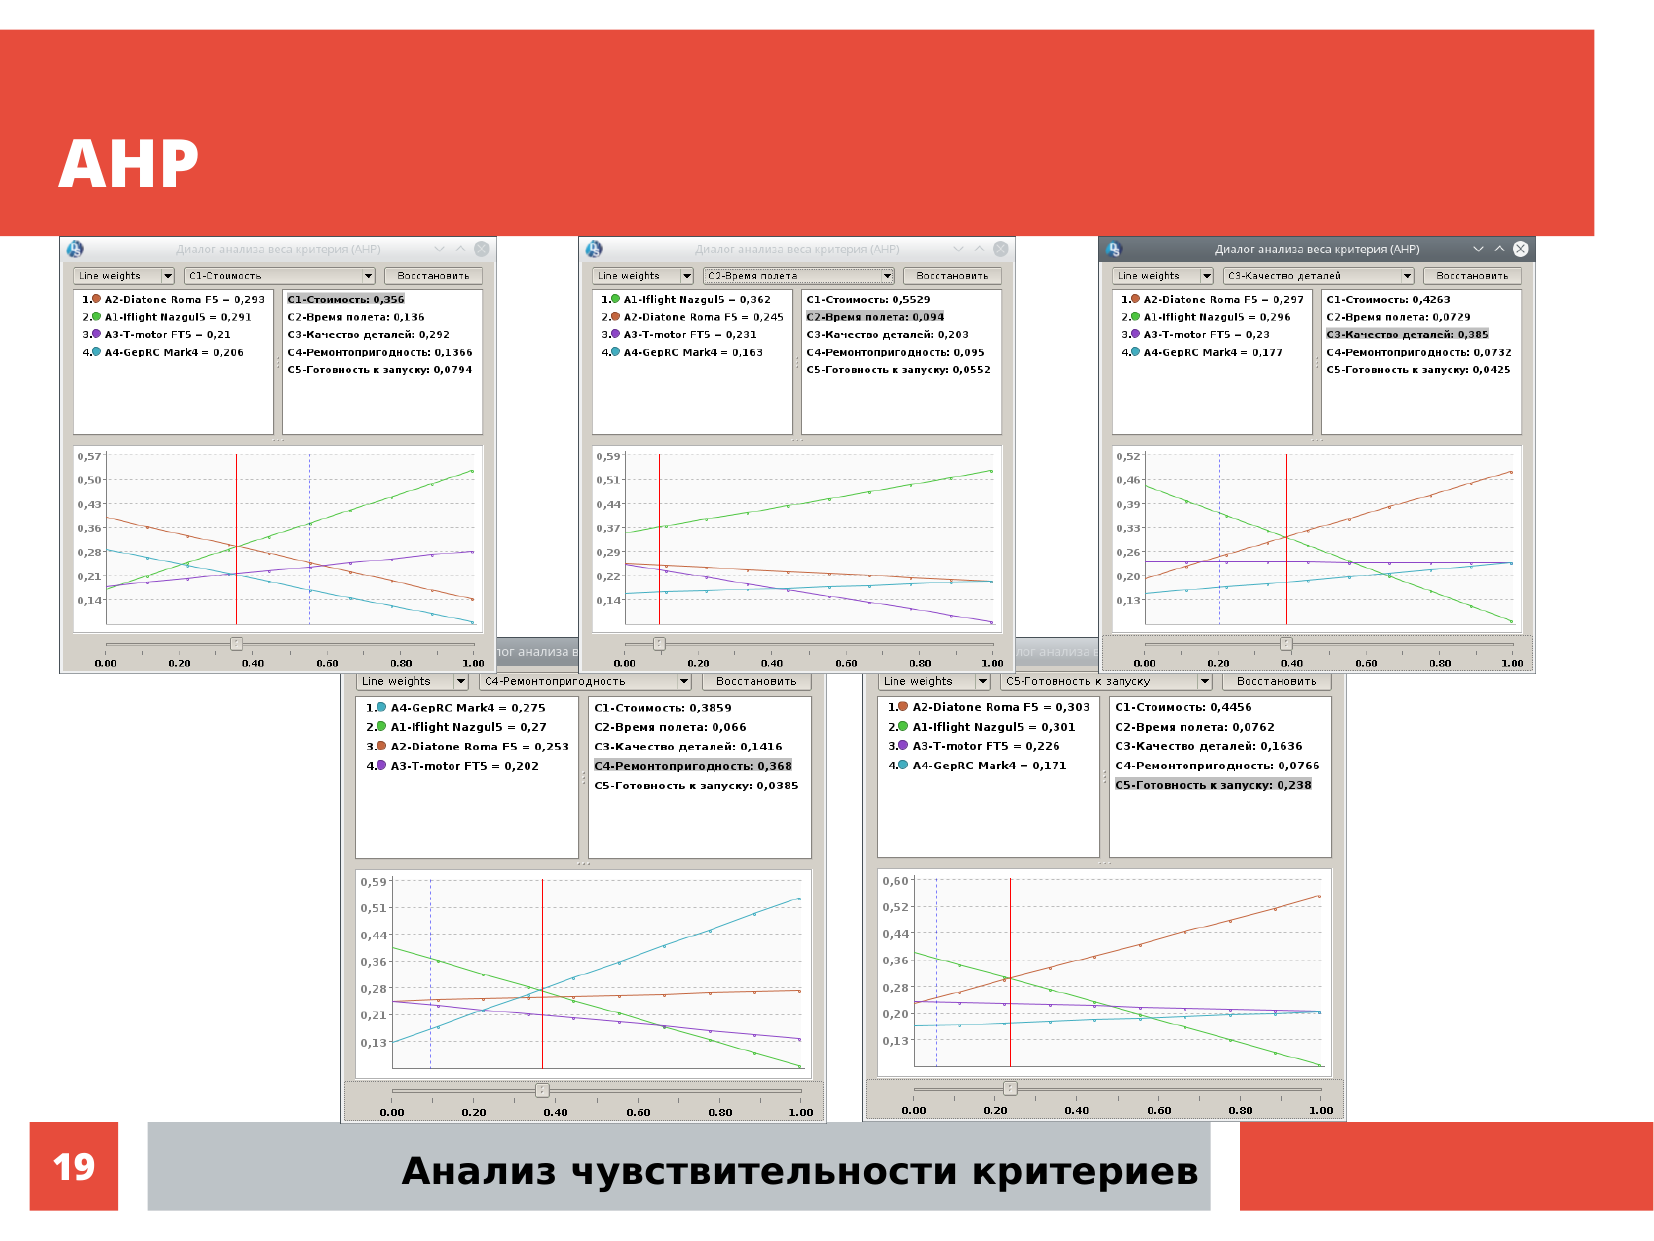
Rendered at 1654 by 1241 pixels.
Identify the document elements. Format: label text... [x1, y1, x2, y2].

title AHP [59, 59, 1595, 207]
title Анализ чувствительности критериев [401, 1122, 1264, 1193]
picture [59, 236, 1536, 1125]
